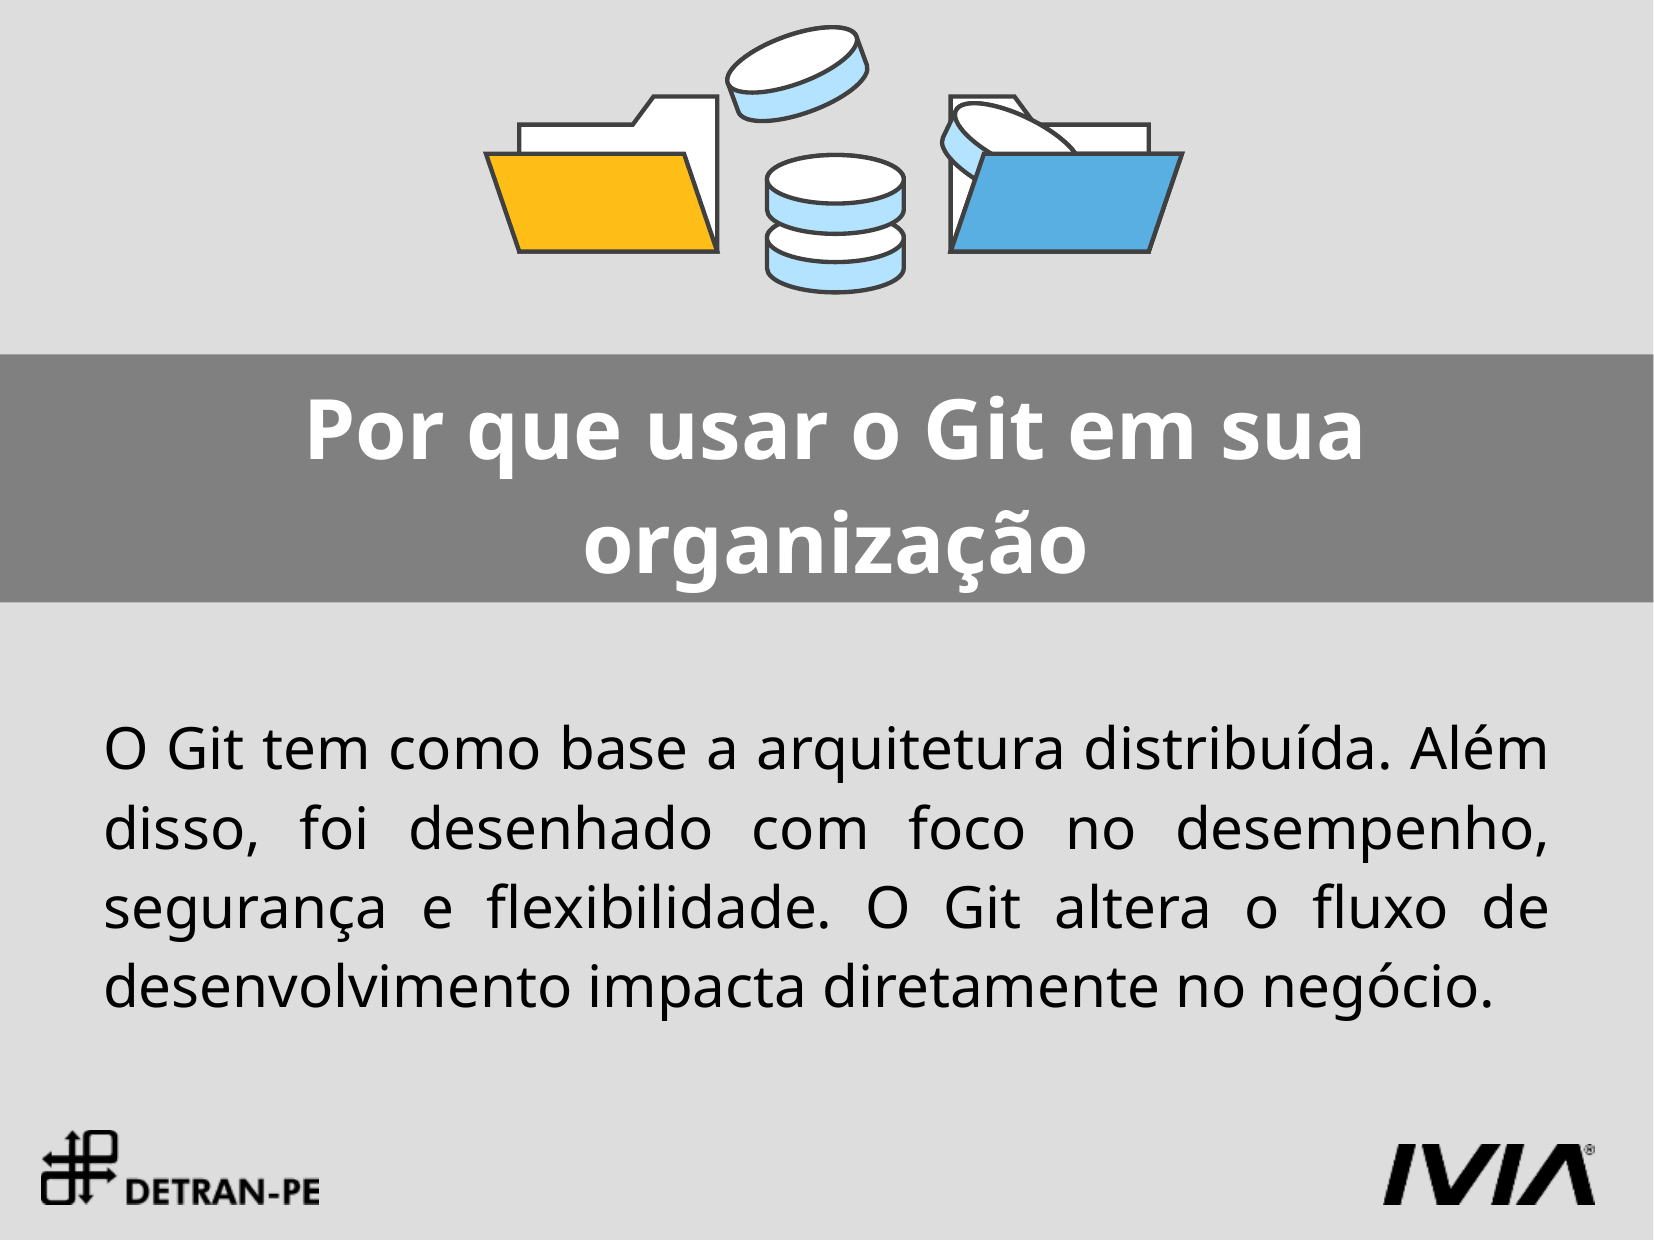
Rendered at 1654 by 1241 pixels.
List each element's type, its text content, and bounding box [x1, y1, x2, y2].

picture [1383, 1144, 1595, 1205]
title Por que usar o Git em sua organização [70, 380, 1601, 588]
picture [41, 1130, 319, 1205]
subtitle O Git tem como base a arquitetura distribuída. Além disso, foi desenhado com foco no desempenho, segurança e flexibilidade. O Git altera o fluxo de desenvolvimento impacta diretamente no negócio. [103, 657, 1551, 1075]
text_box [0, 354, 1654, 603]
picture [354, 0, 1300, 355]
